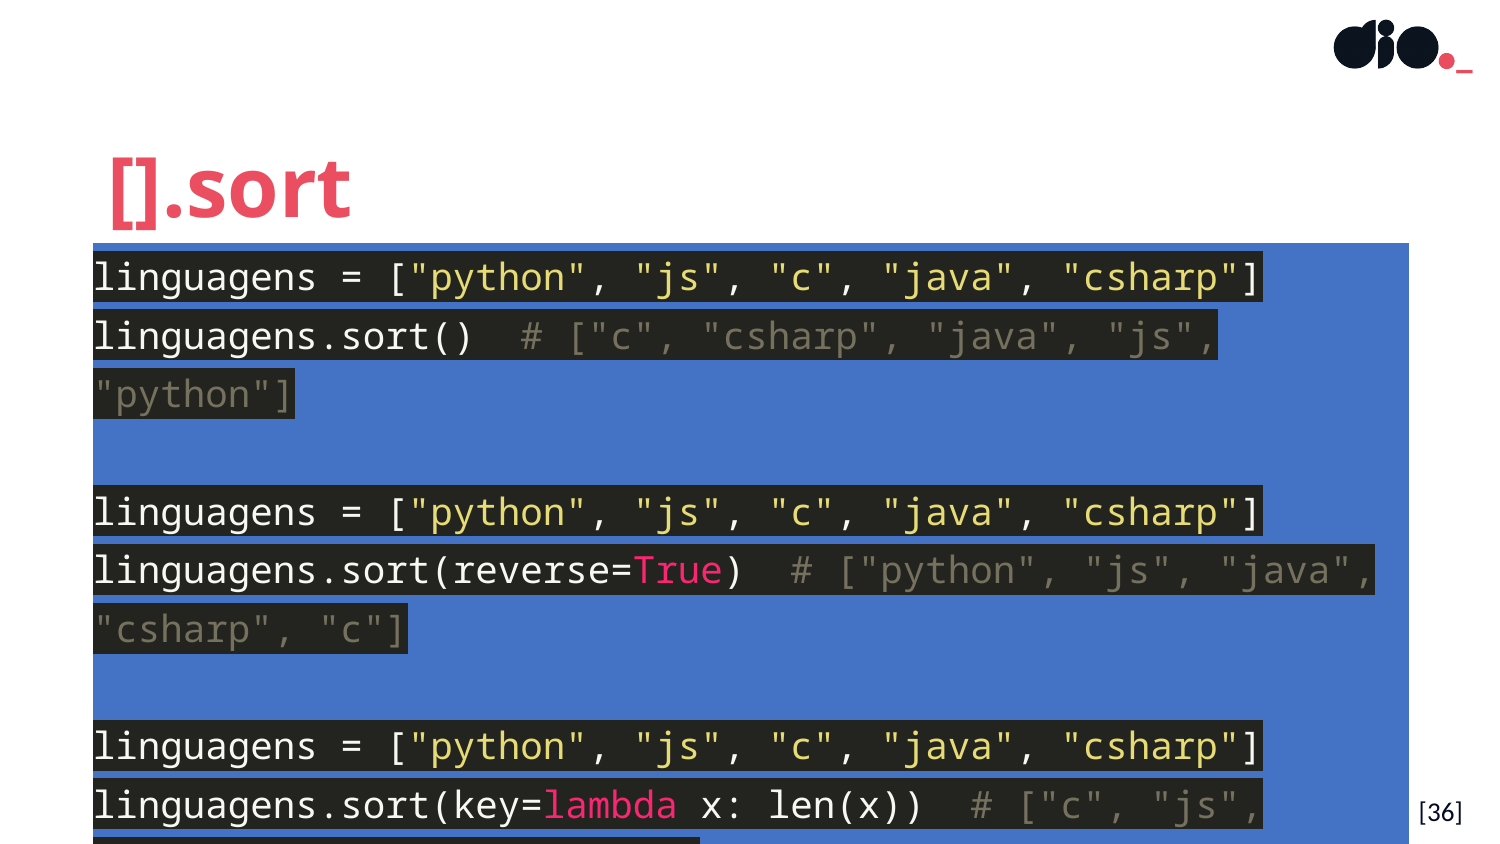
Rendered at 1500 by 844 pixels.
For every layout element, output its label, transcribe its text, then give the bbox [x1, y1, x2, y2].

text_box [] [1409, 779, 1494, 844]
text_box [].sort [92, 104, 1408, 243]
table_header linguagens = ["python", "js", "c", "java", "csharp"] linguagens.sort() # ["c", "csharp", "java", "js", "python"] linguagens = ["python", "js", "c", "java", "csharp"] linguagens.sort(reverse=True) # ["python", "js", "java", "csharp", "c"] linguagens = ["python", "js", "c", "java", "csharp"] linguagens.sort(key=lambda x: len(x)) # ["c", "js", "java", "python", "csharp"] linguagens = ["python", "js", "c", "java", "csharp"] linguagens.sort(key=lambda x: len(x), reverse=True) # ["python", "csharp", "java", "js", "c"] [93, 243, 1409, 844]
